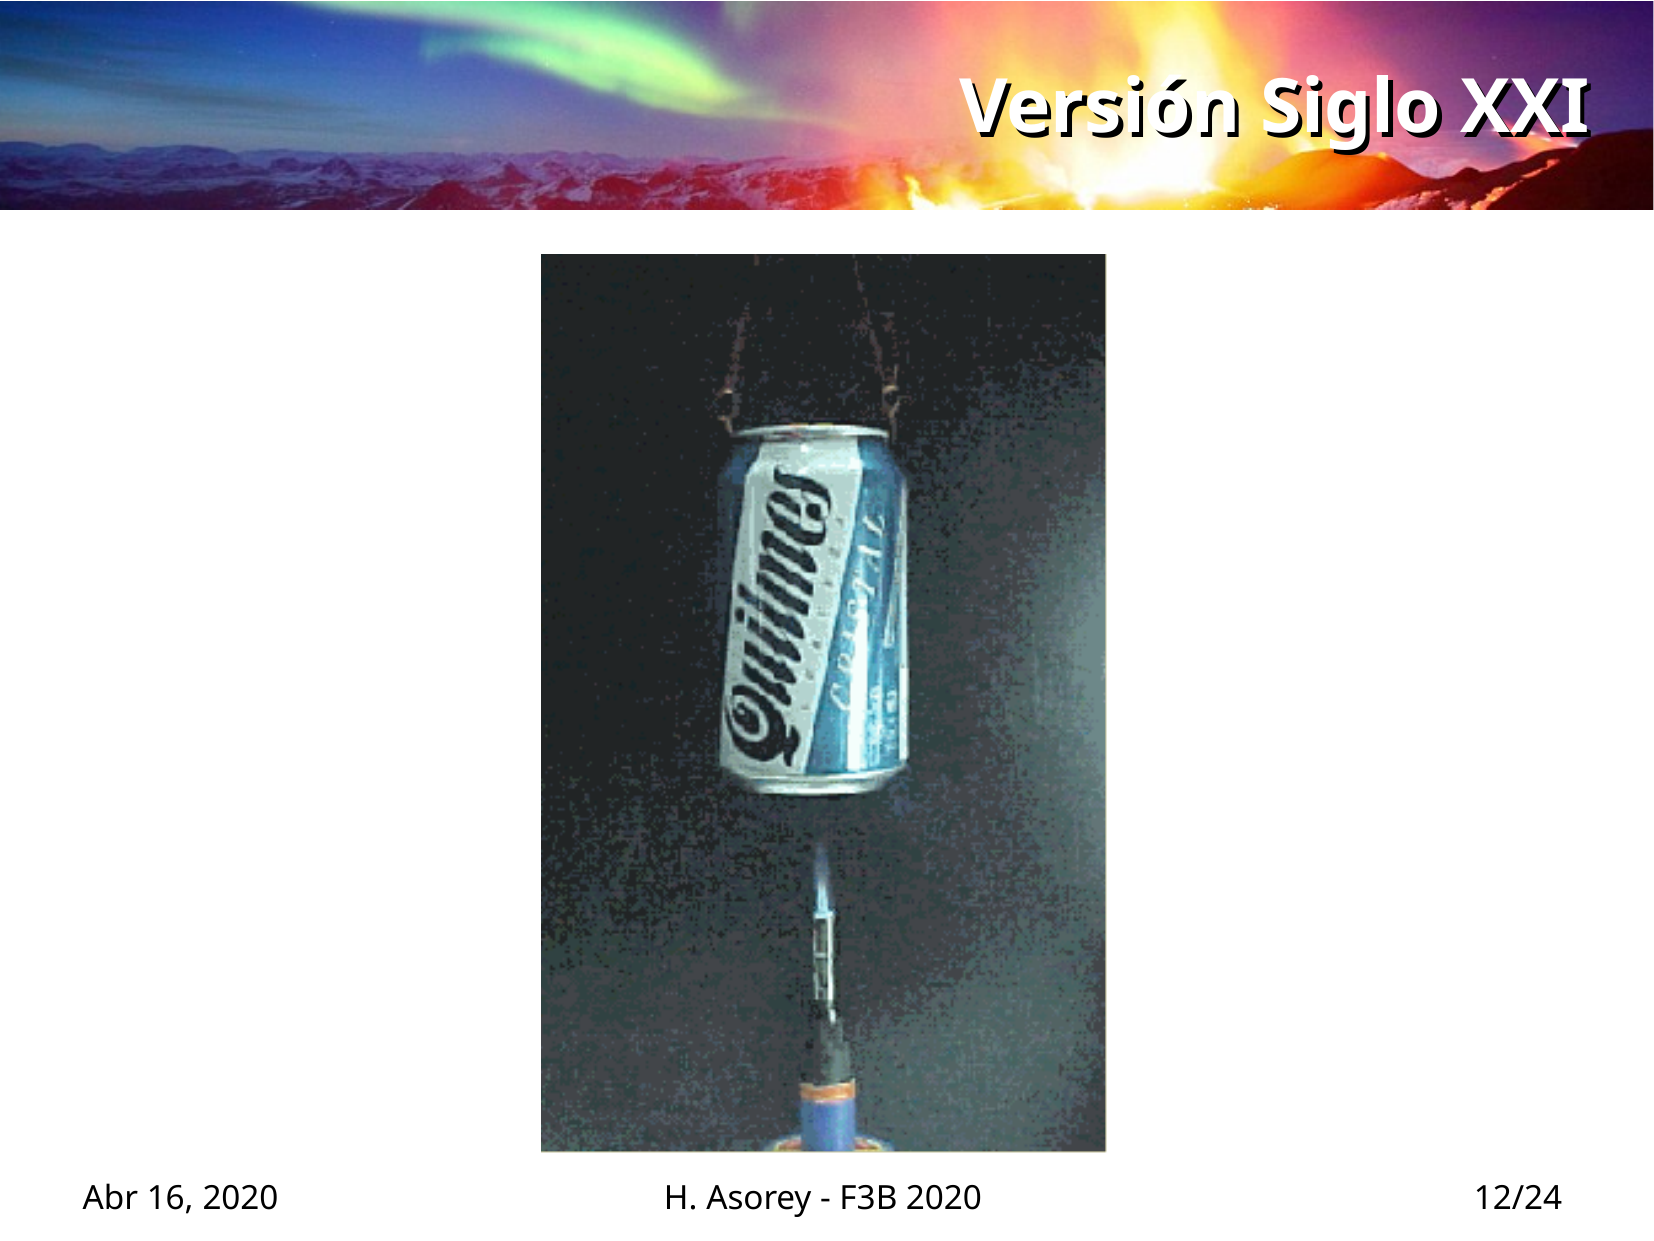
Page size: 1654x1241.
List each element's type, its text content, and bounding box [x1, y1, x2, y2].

title Versión Siglo XXI [45, 15, 1606, 191]
picture [541, 254, 1109, 1156]
picture [0, 1, 1654, 210]
